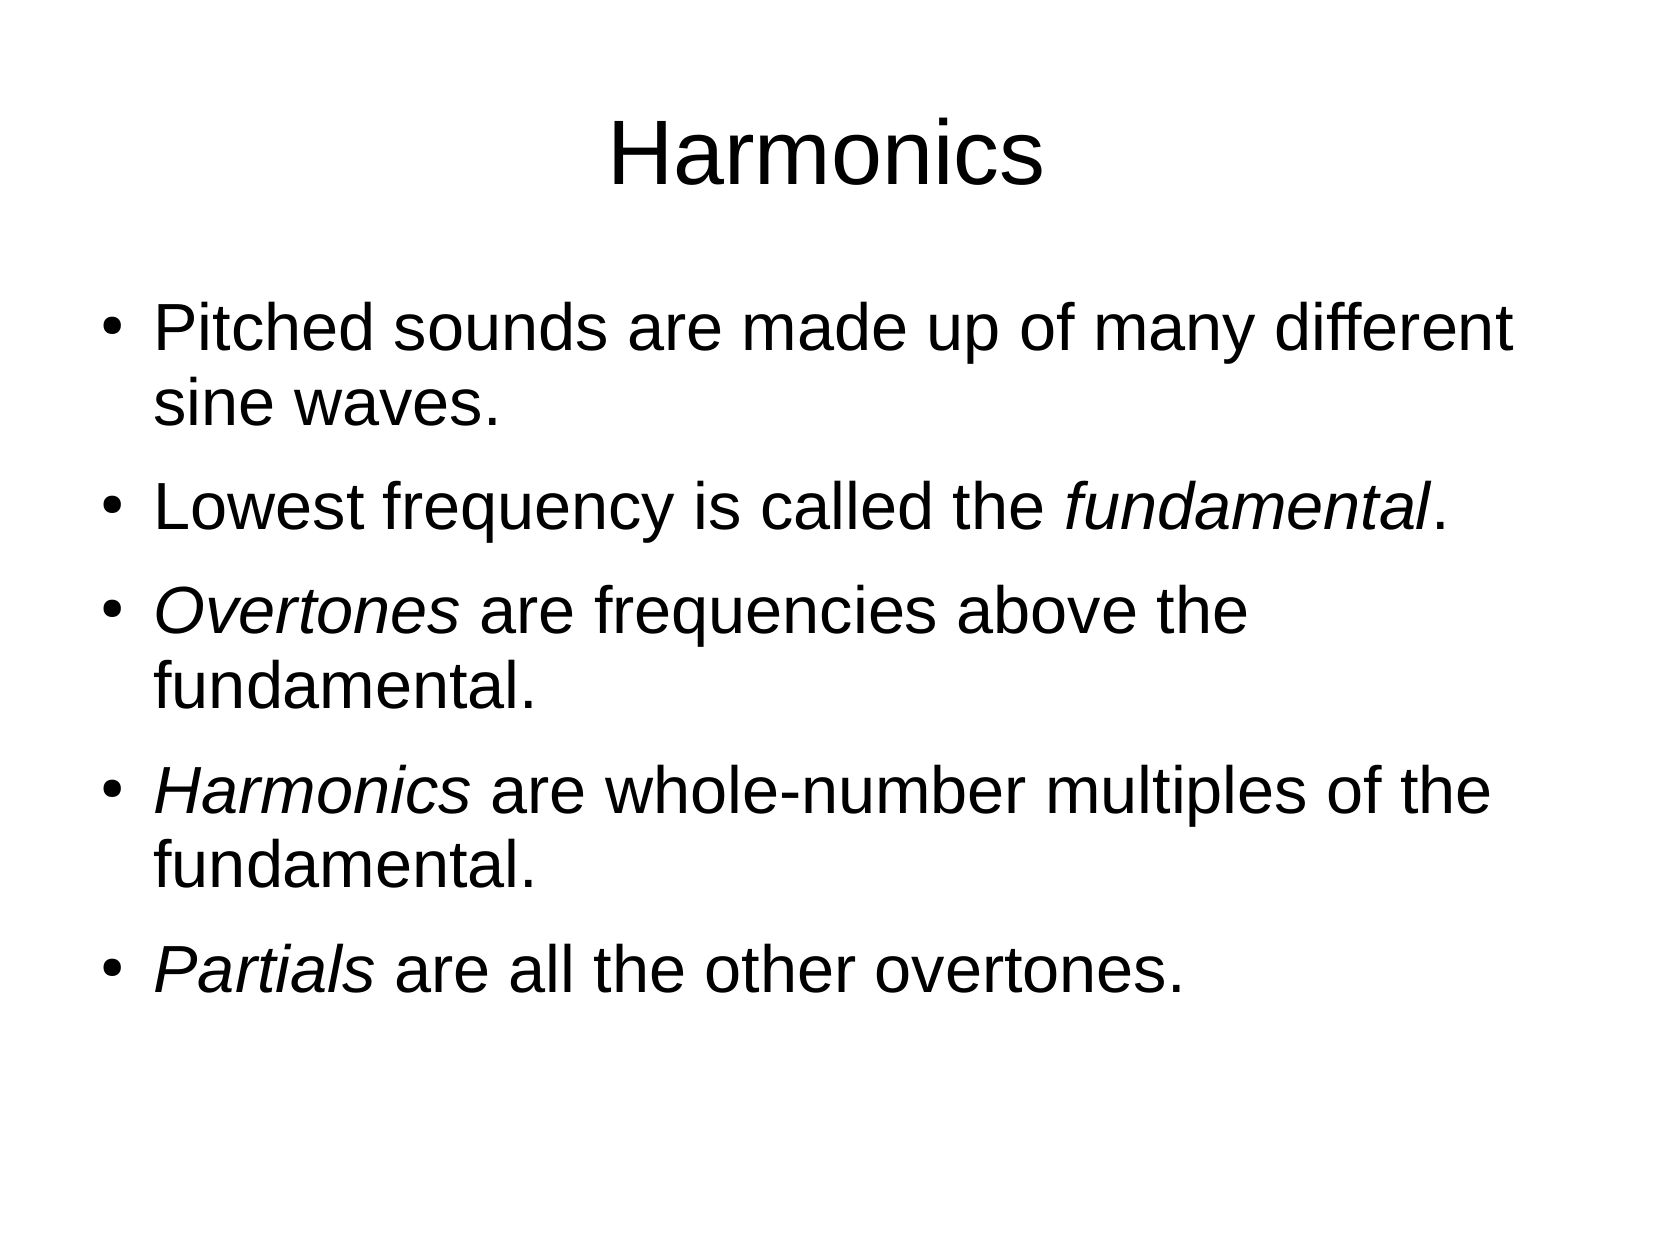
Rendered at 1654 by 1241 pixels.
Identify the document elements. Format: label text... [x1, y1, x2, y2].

list Pitched sounds are made up of many different sine waves. Lowest frequency is called the fundamental. Overtones are frequencies above the fundamental. Harmonics are whole-number multiples of the fundamental. Partials are all the other overtones. [82, 290, 1538, 1010]
title Harmonics [82, 49, 1571, 257]
